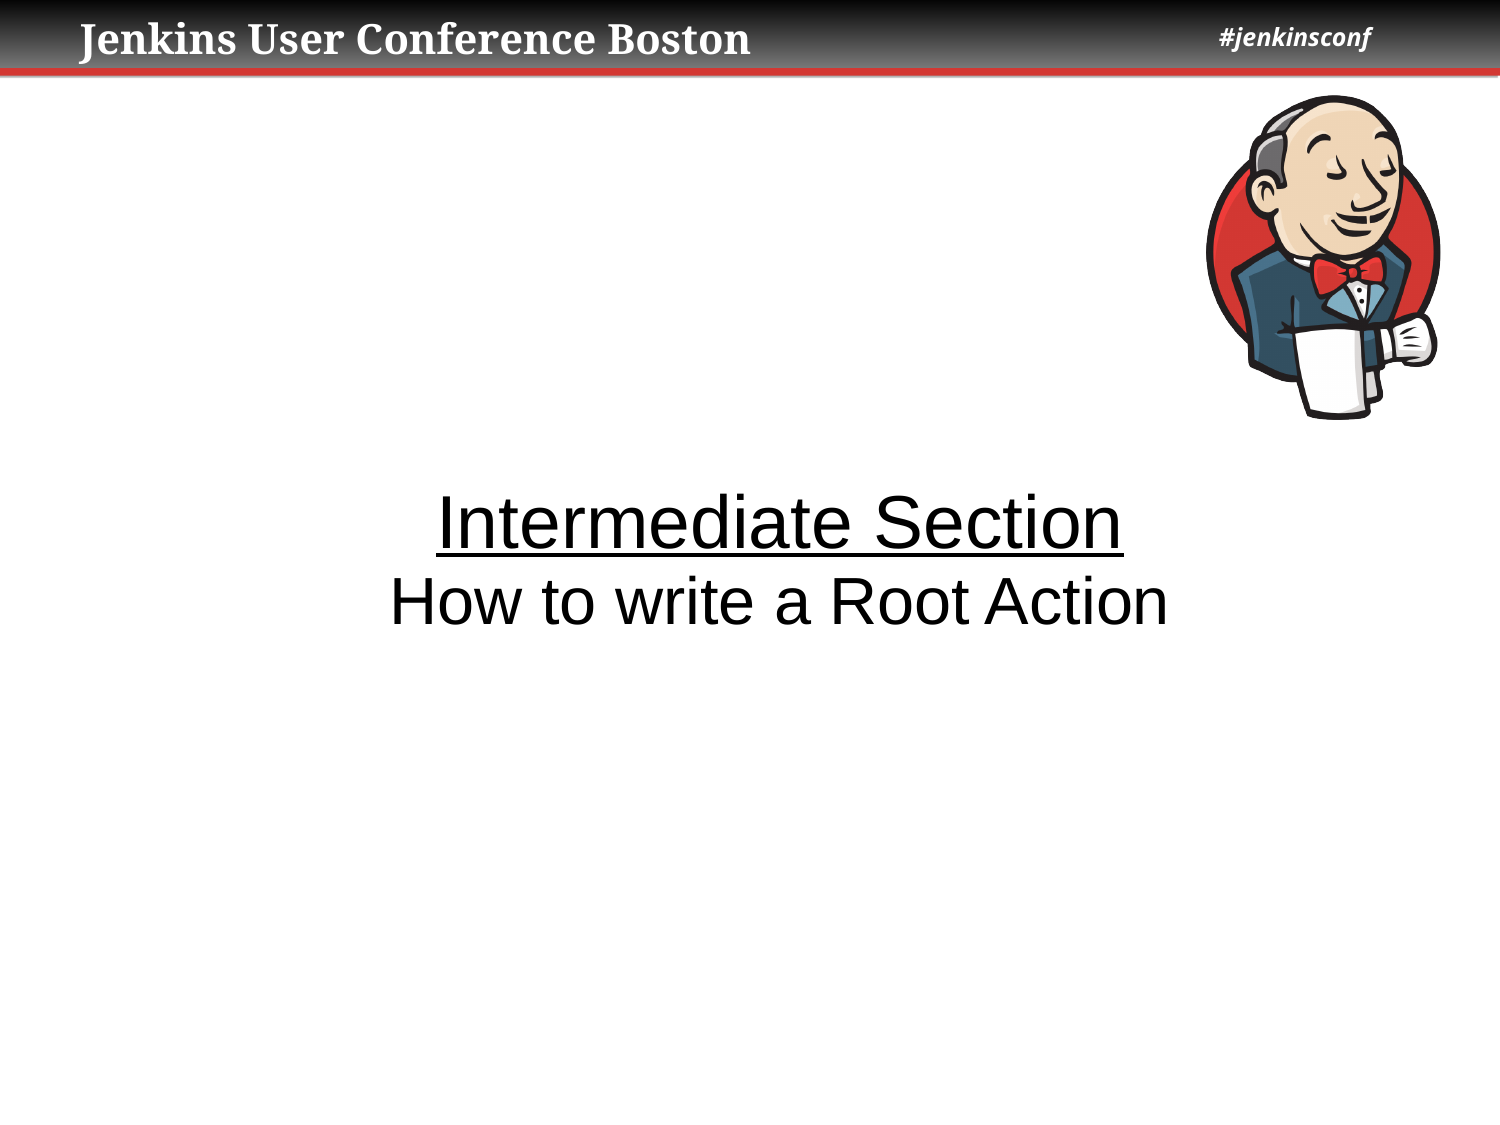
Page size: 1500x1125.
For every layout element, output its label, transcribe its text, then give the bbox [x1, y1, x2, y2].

subtitle Intermediate Section How to write a Root Action [135, 95, 1425, 1025]
picture [1425, 95, 1441, 420]
